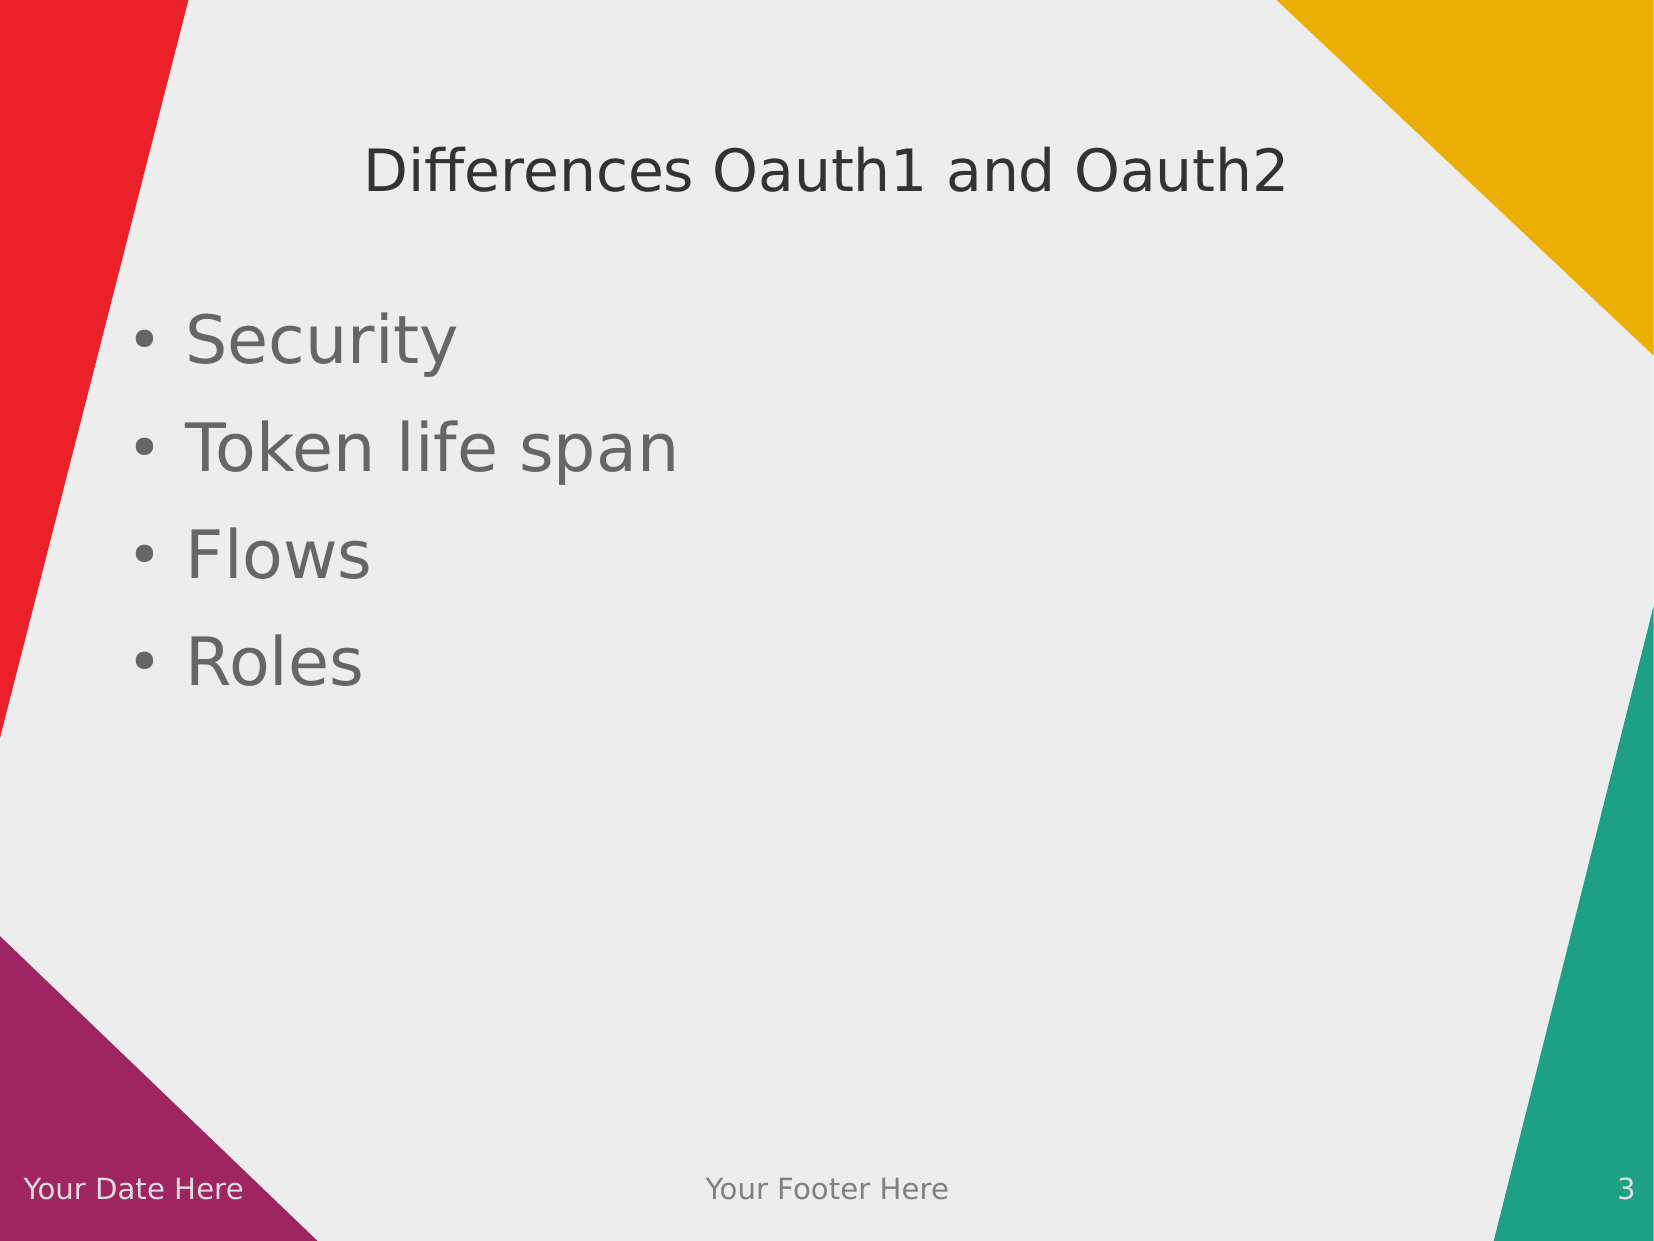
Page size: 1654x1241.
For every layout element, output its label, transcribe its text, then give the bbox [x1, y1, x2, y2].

list Security Token life span Flows Roles [114, 302, 1539, 1033]
title Differences Oauth1 and Oauth2 [114, 73, 1539, 271]
